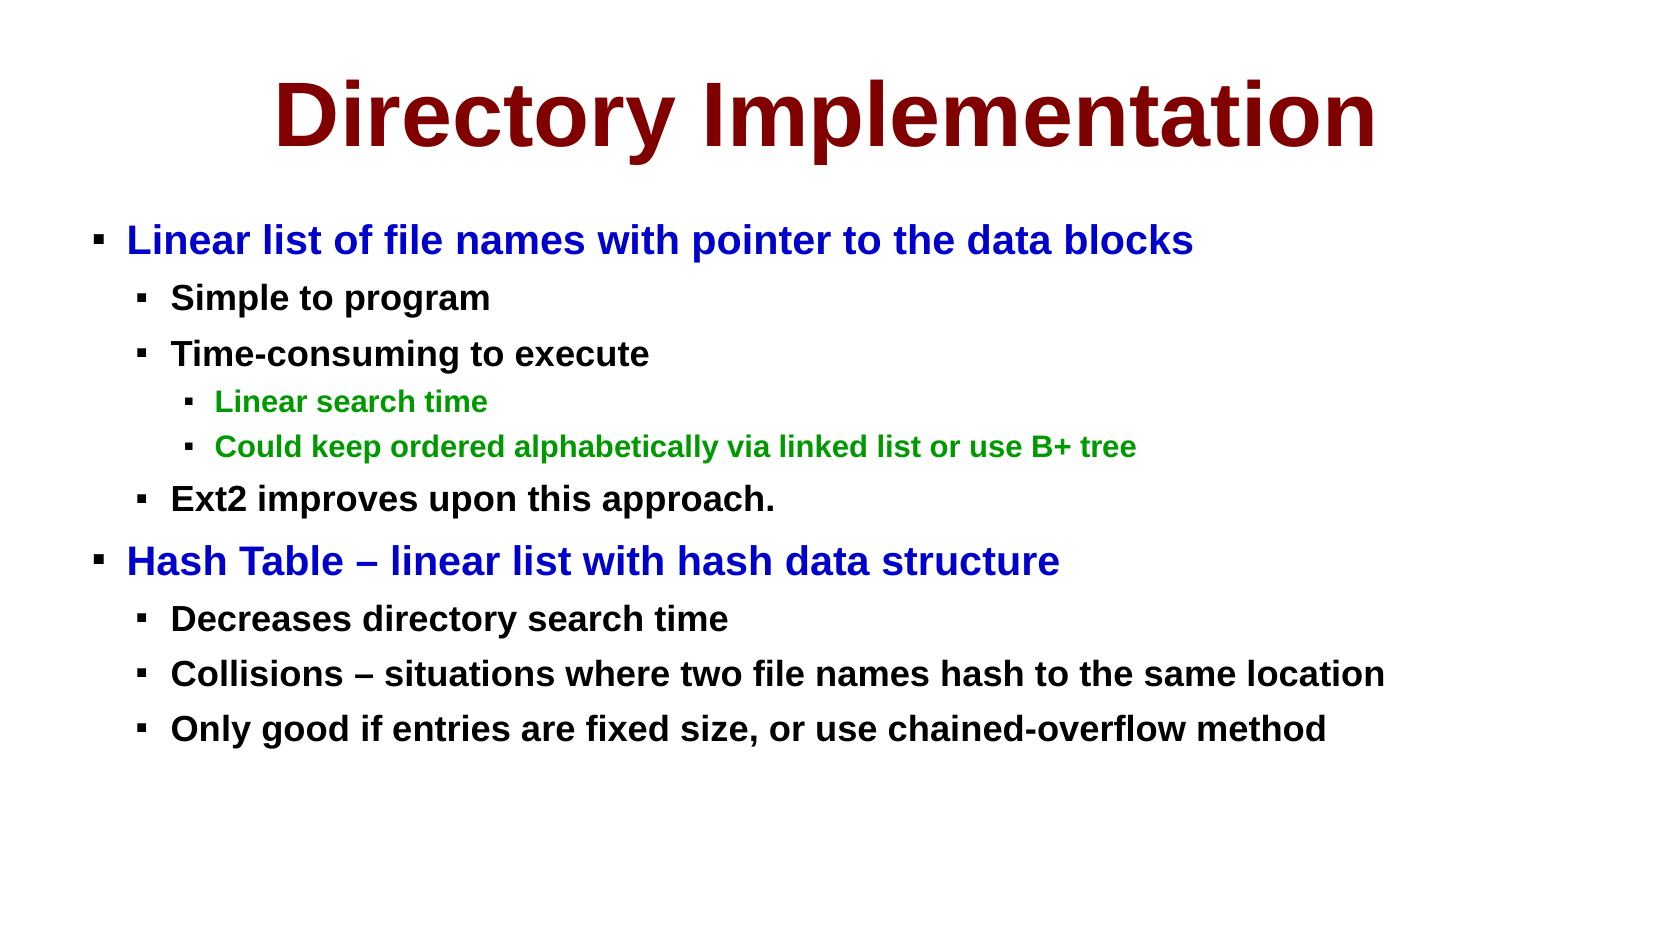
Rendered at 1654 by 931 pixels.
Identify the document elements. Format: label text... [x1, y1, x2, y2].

list Linear list of file names with pointer to the data blocks Simple to program Time-consuming to execute Linear search time Could keep ordered alphabetically via linked list or use B+ tree Ext2 improves upon this approach. Hash Table – linear list with hash data structure Decreases directory search time Collisions – situations where two file names hash to the same location Only good if entries are fixed size, or use chained-overflow method [82, 217, 1571, 757]
title Directory Implementation [82, 37, 1571, 193]
